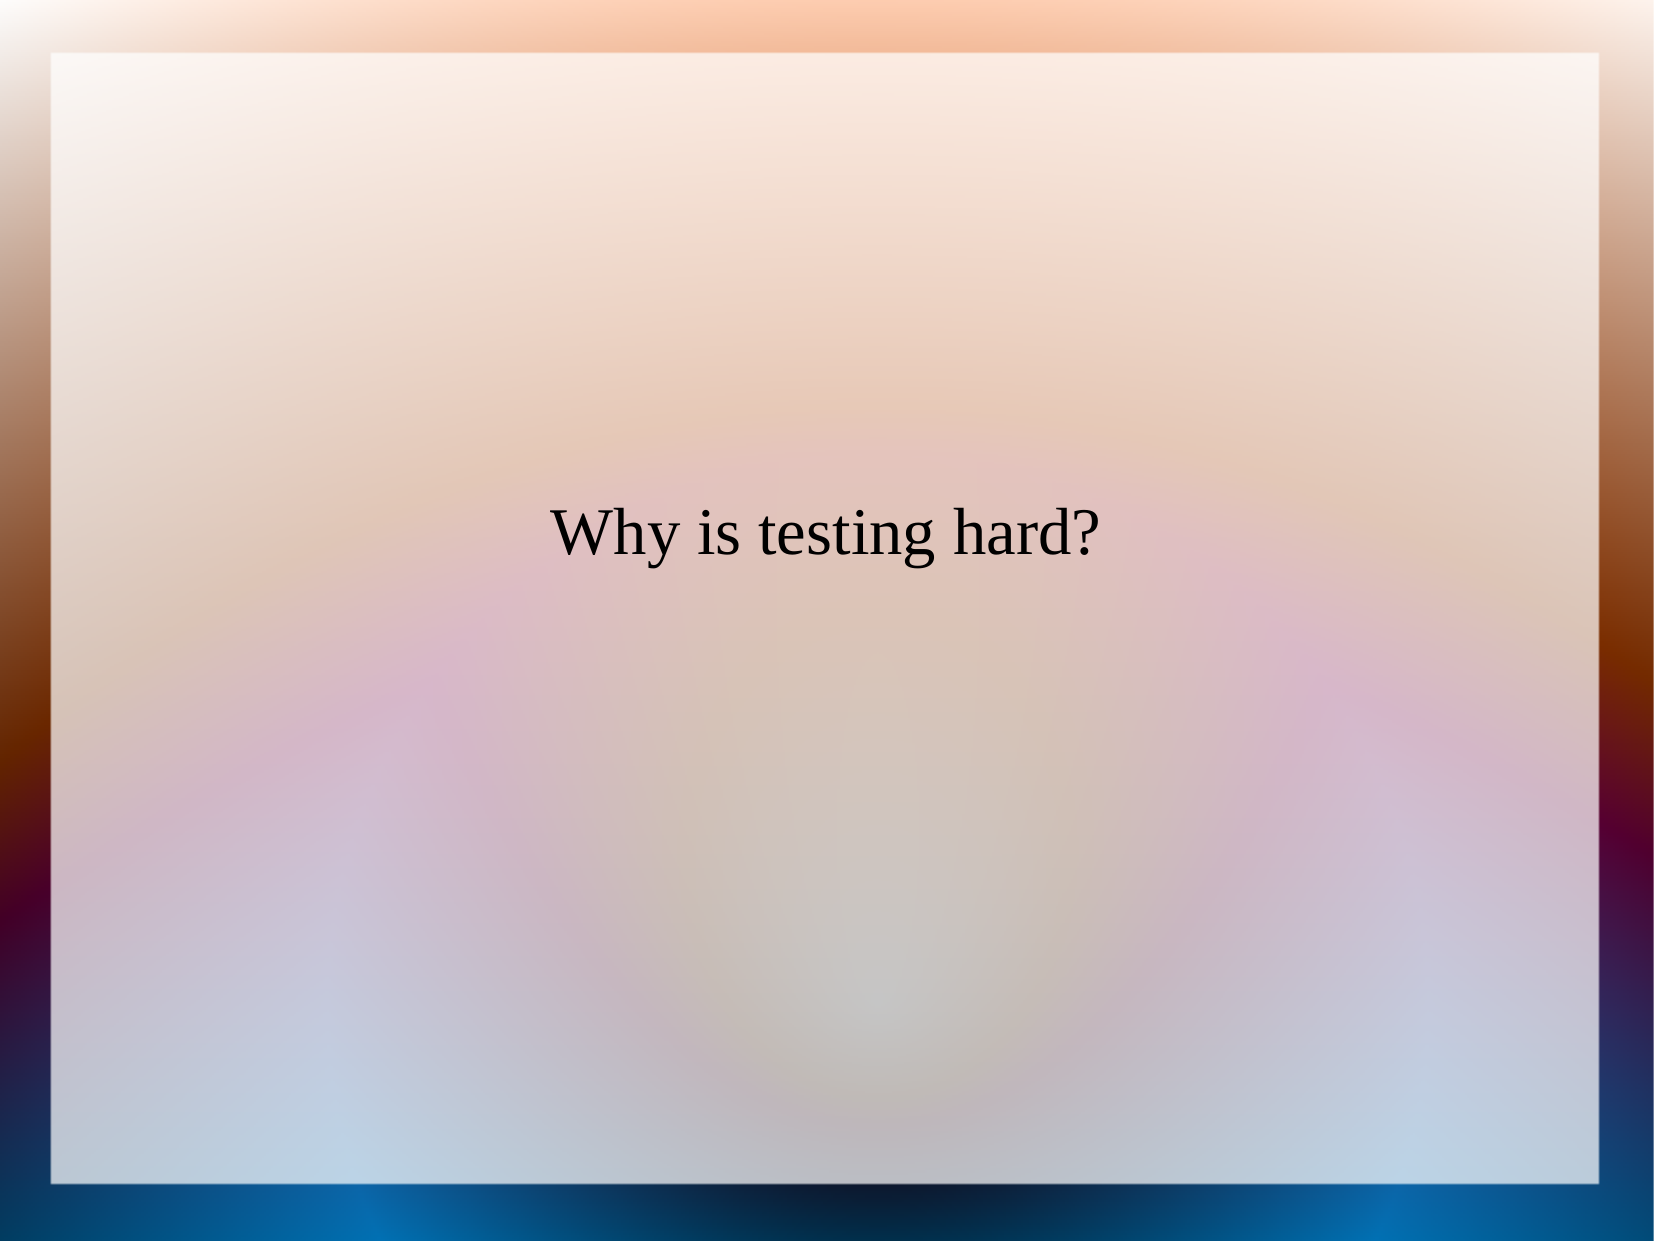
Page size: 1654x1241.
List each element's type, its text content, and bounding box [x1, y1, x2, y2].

picture [0, 0, 1654, 1241]
subtitle Why is testing hard? [82, 55, 1571, 1010]
